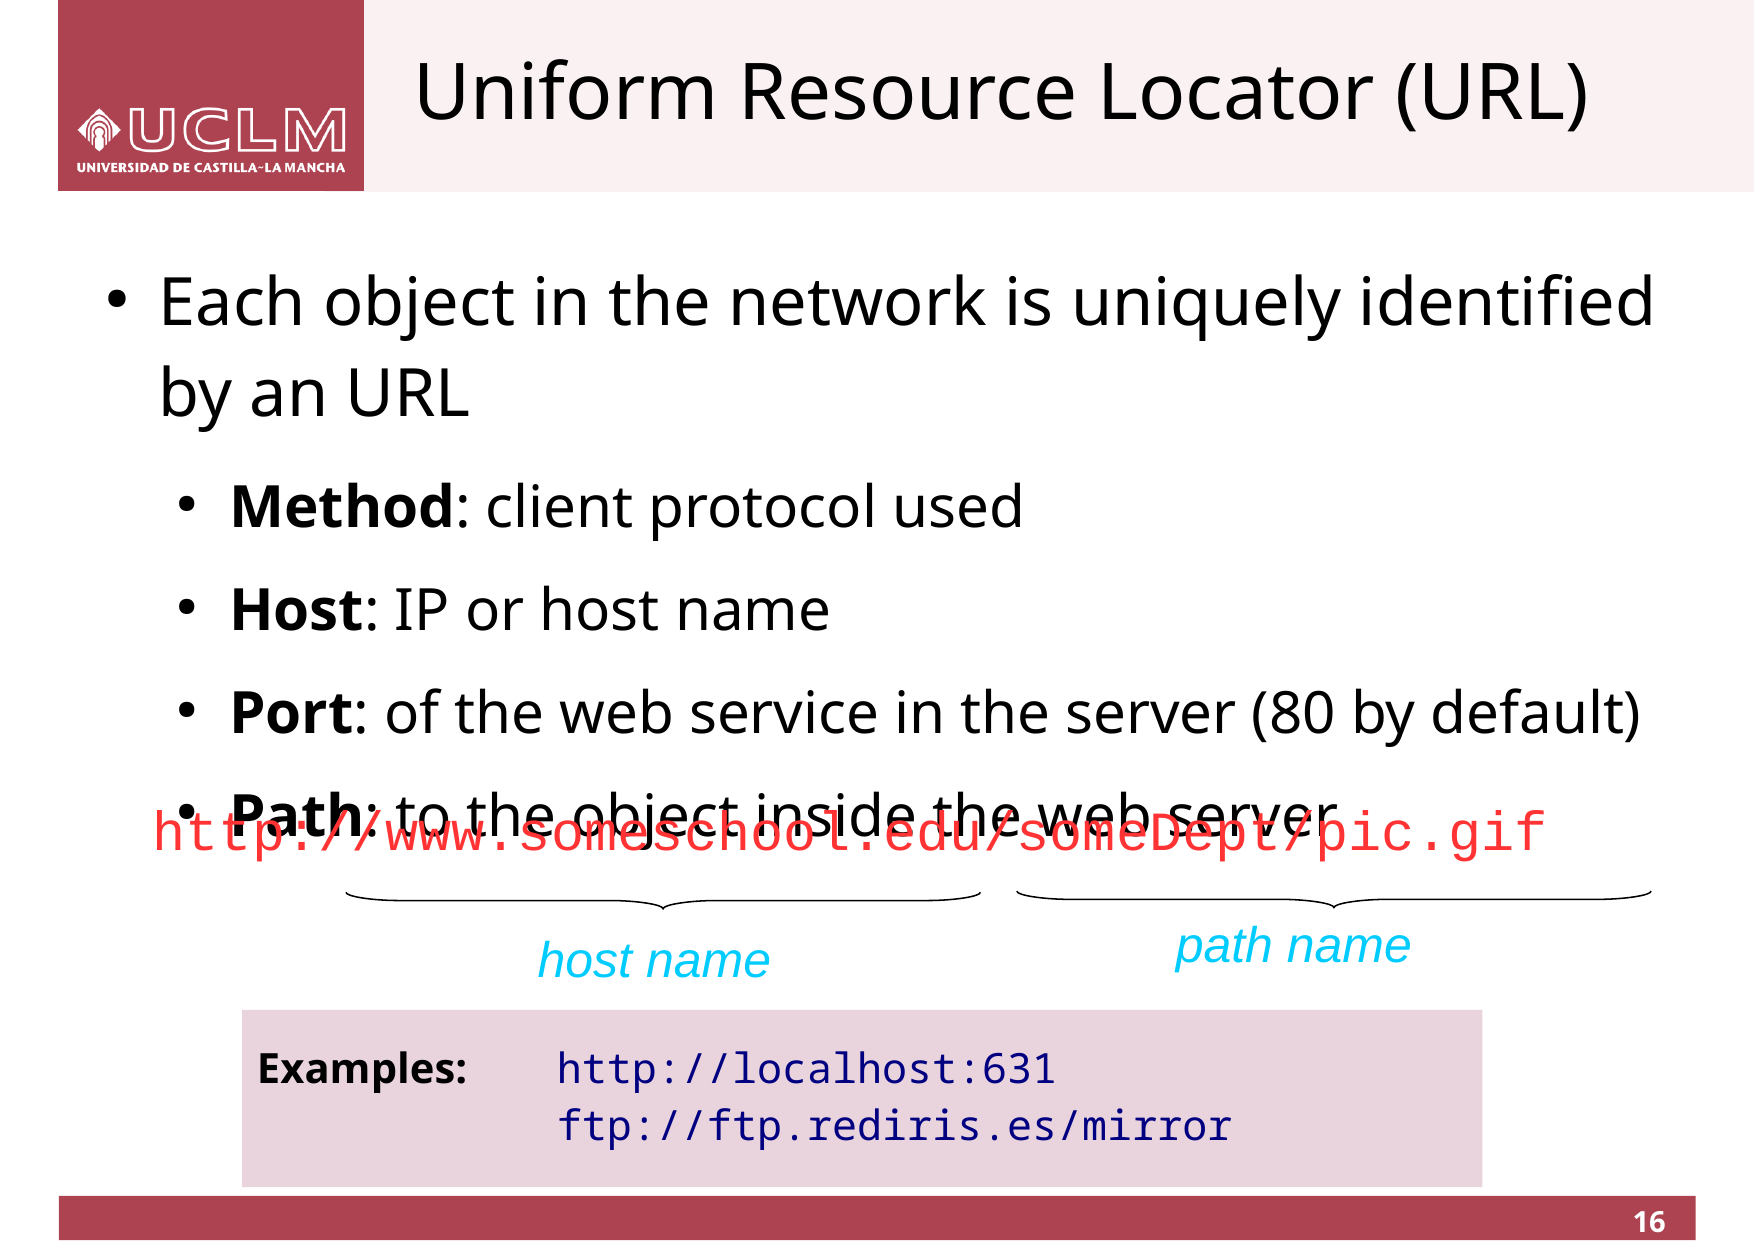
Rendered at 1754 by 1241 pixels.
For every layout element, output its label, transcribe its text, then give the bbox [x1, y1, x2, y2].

text_box Examples: http://localhost:631 ftp://ftp.rediris.es/mirror [242, 1009, 1483, 1188]
text_box host name [522, 919, 787, 995]
picture [58, 0, 364, 191]
list Each object in the network is uniquely identified by an URL Method: client protocol used Host: IP or host name Port: of the web service in the server (80 by default) Path: to the object inside the web server [87, 254, 1667, 974]
title Uniform Resource Locator (URL) [413, 0, 1667, 198]
text_box path name [1161, 905, 1428, 981]
text_box http://www.someschool.edu/someDept/pic.gif [137, 787, 1565, 870]
